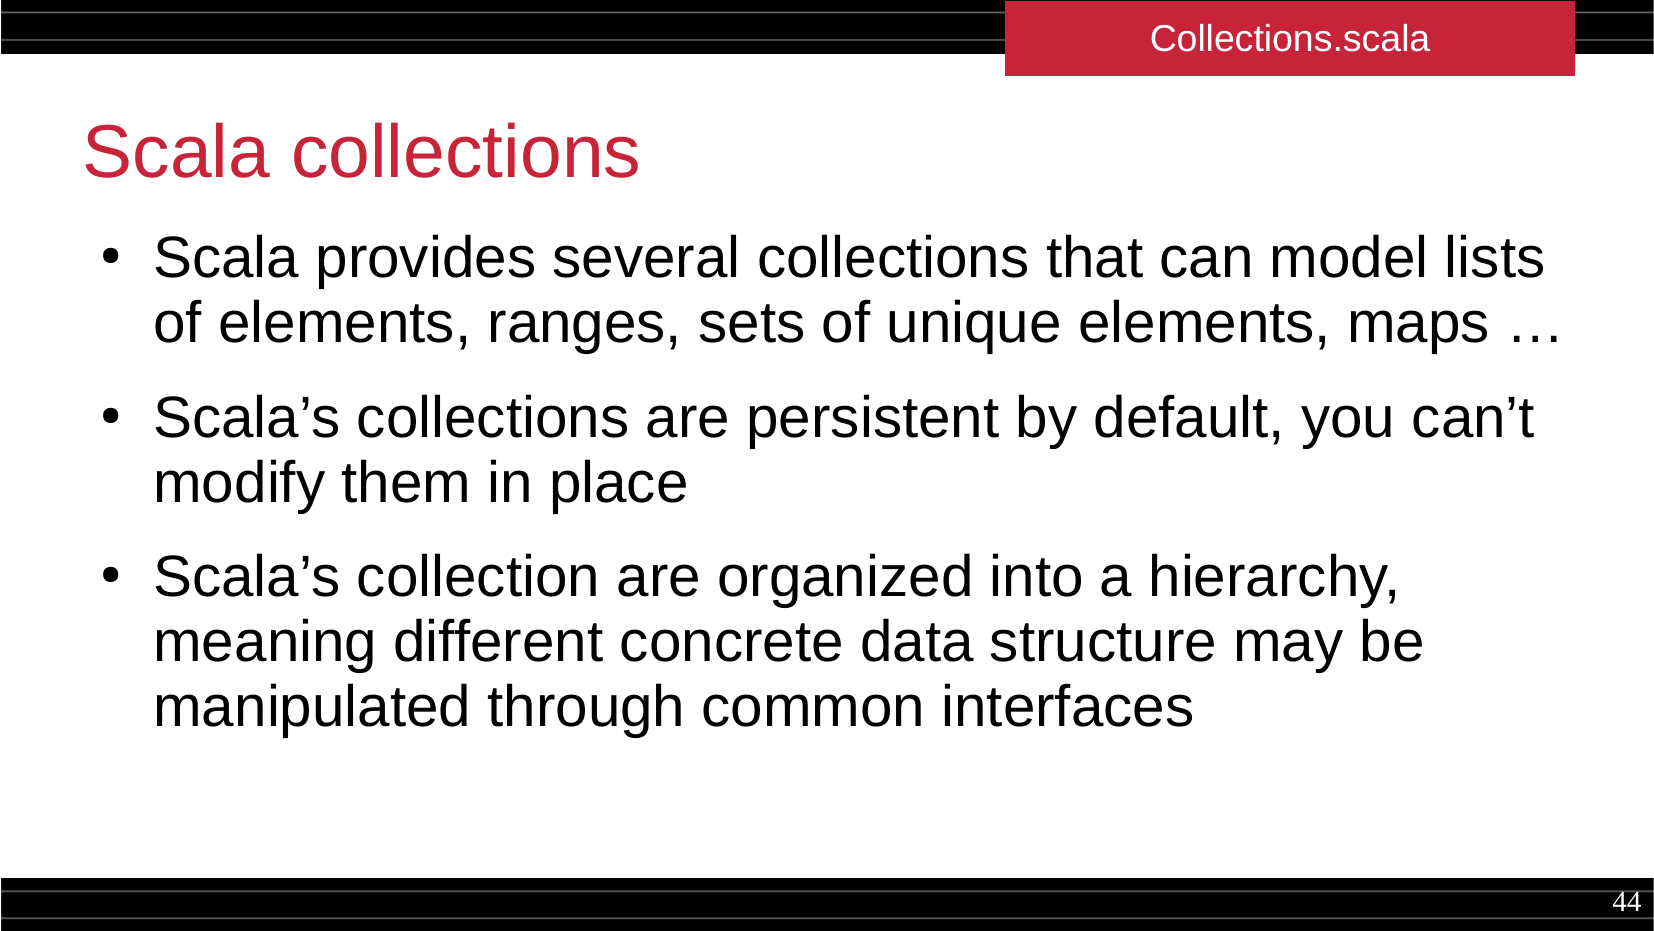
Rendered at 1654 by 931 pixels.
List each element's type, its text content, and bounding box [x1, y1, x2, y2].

picture [1, 0, 1005, 54]
picture [1576, 0, 1654, 54]
text_box Collections.scala [1005, 0, 1576, 76]
list Scala provides several collections that can model lists of elements, ranges, sets of unique elements, maps … Scala’s collections are persistent by default, you can’t modify them in place Scala’s collection are organized into a hierarchy, meaning different concrete data structure may be manipulated through common interfaces [82, 225, 1571, 856]
picture [1, 878, 1654, 931]
title Scala collections [82, 92, 1571, 211]
